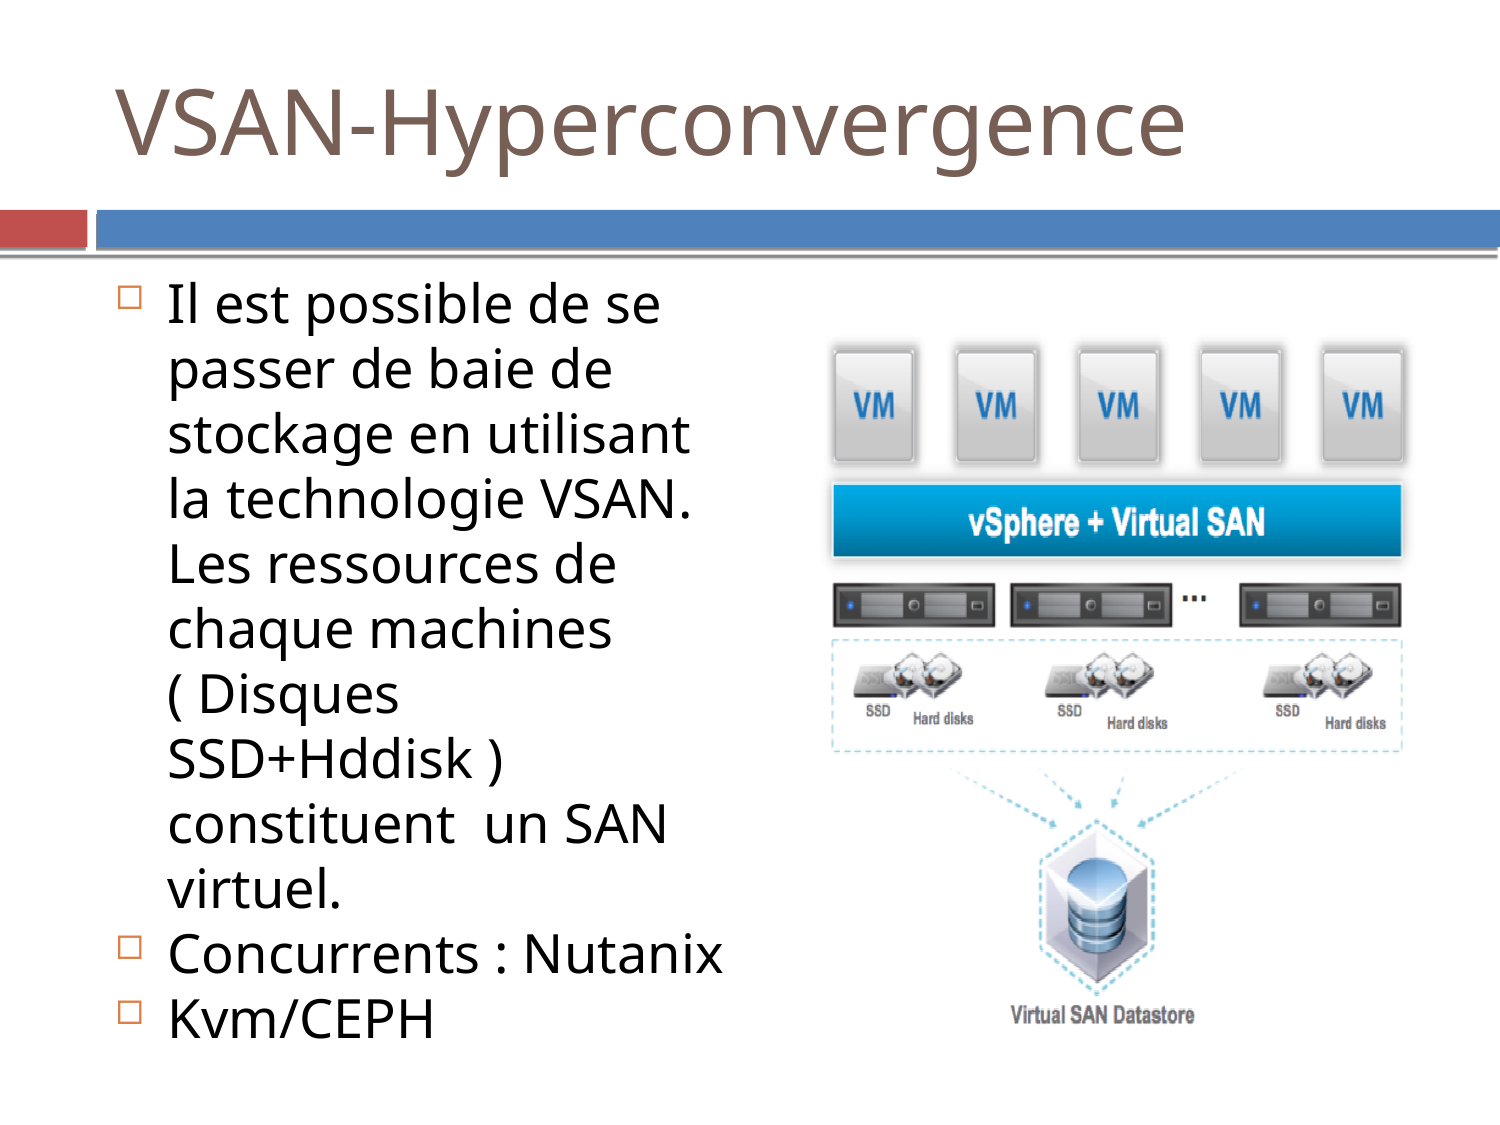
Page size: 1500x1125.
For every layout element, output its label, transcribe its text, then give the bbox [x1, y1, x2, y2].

text_box Il est possible de se passer de baie de stockage en utilisant la technologie VSAN. Les ressources de chaque machines ( Disques SSD+Hddisk ) constituent un SAN virtuel. Concurrents : Nutanix Kvm/CEPH [100, 262, 762, 1059]
picture [773, 295, 1456, 1040]
text_box VSAN-Hyperconvergence [100, 37, 1438, 200]
